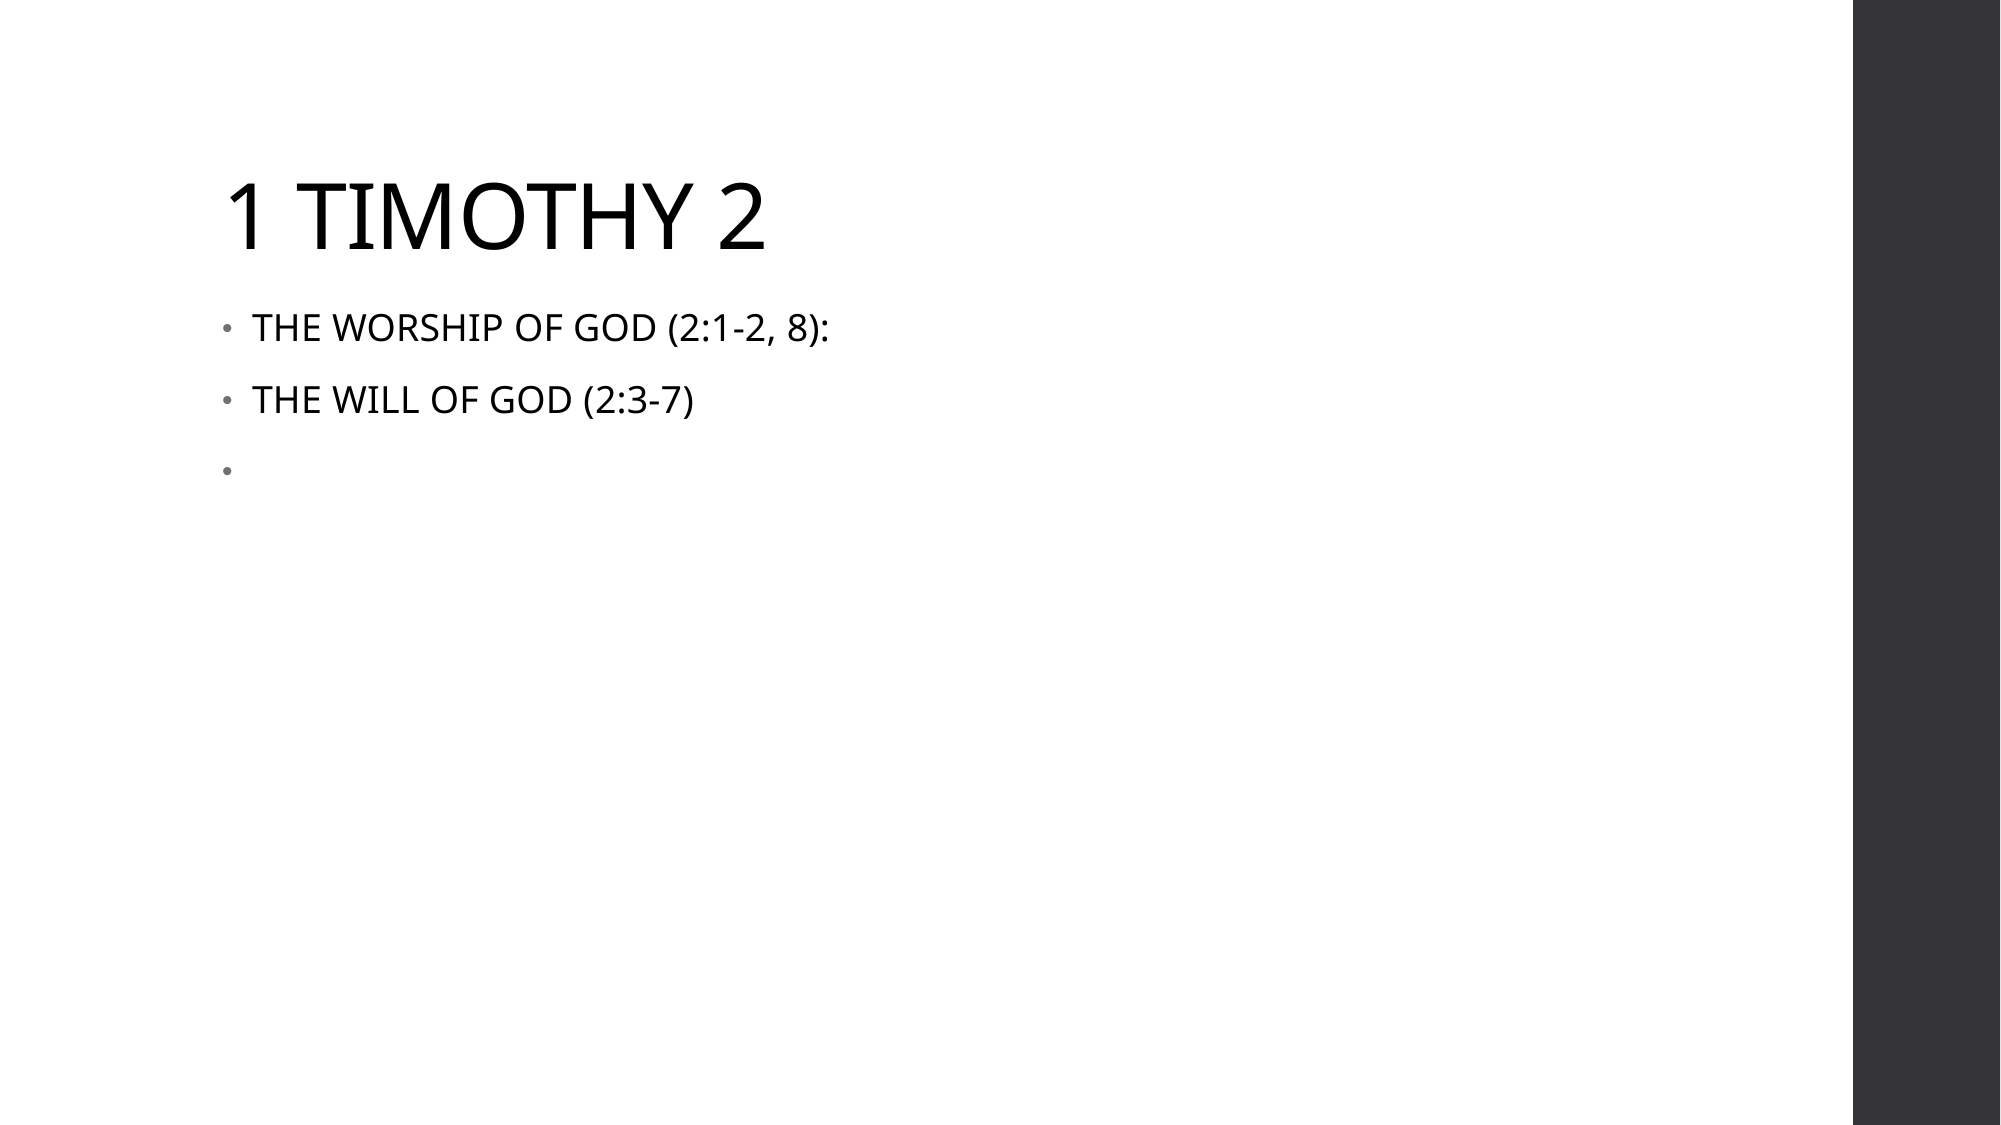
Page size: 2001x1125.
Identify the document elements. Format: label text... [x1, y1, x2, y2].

title 1 TIMOTHY 2 [206, 60, 1797, 278]
list THE WORSHIP OF GOD (2:1-2, 8): THE WILL OF GOD (2:3-7) [206, 299, 1617, 1014]
